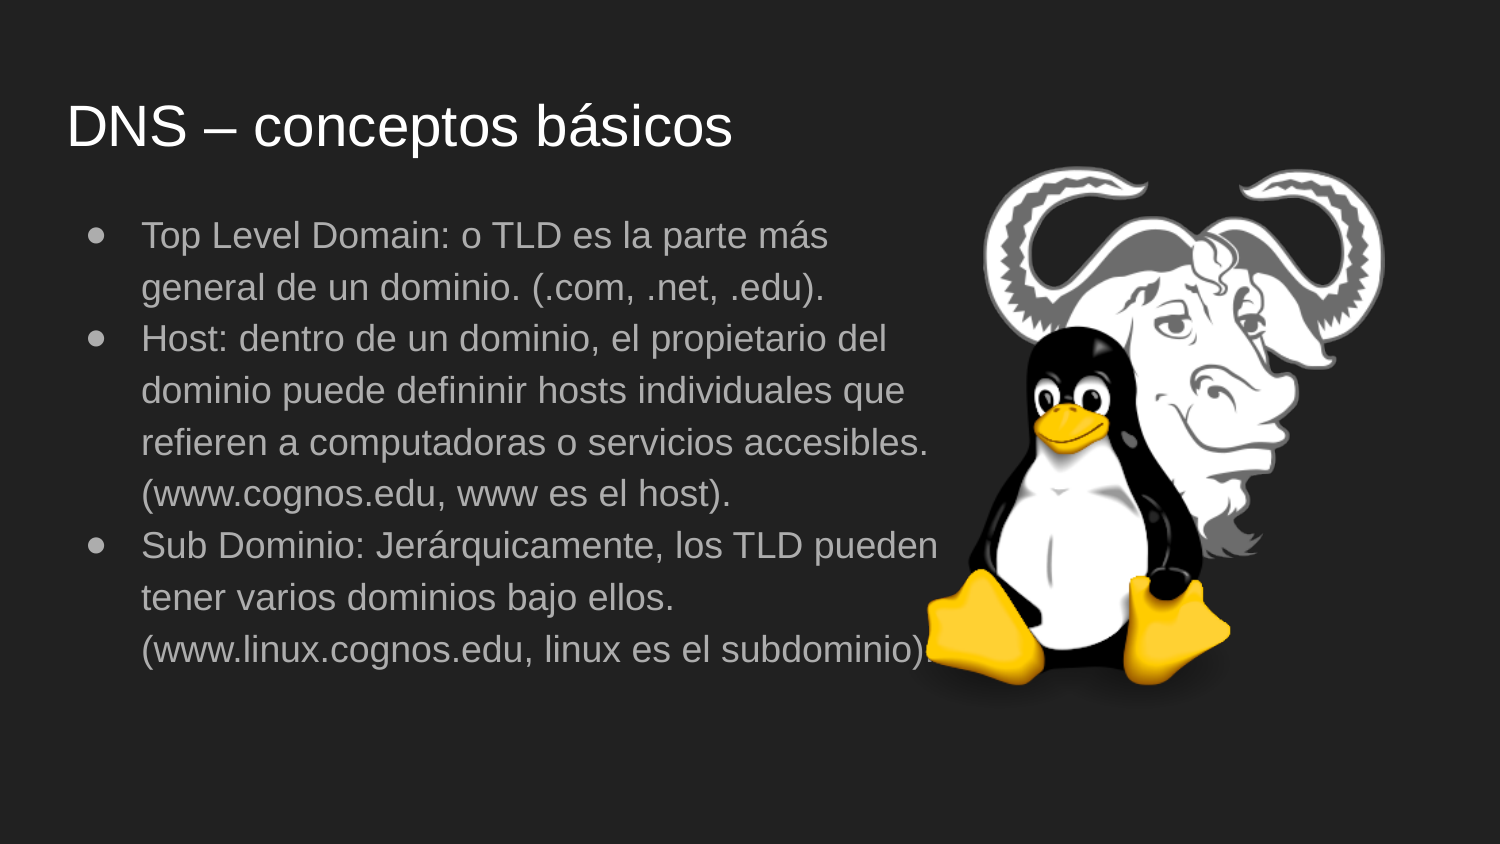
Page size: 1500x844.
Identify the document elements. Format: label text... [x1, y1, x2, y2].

list Top Level Domain: o TLD es la parte más general de un dominio. (.com, .net, .edu). Host: dentro de un dominio, el propietario del dominio puede defininir hosts individuales que refieren a computadoras o servicios accesibles. (www.cognos.edu, www es el host). Sub Dominio: Jerárquicamente, los TLD pueden tener varios dominios bajo ellos. (www.linux.cognos.edu, linux es el subdominio). [51, 189, 969, 750]
picture [906, 166, 1385, 710]
title DNS – conceptos básicos [51, 72, 1449, 167]
